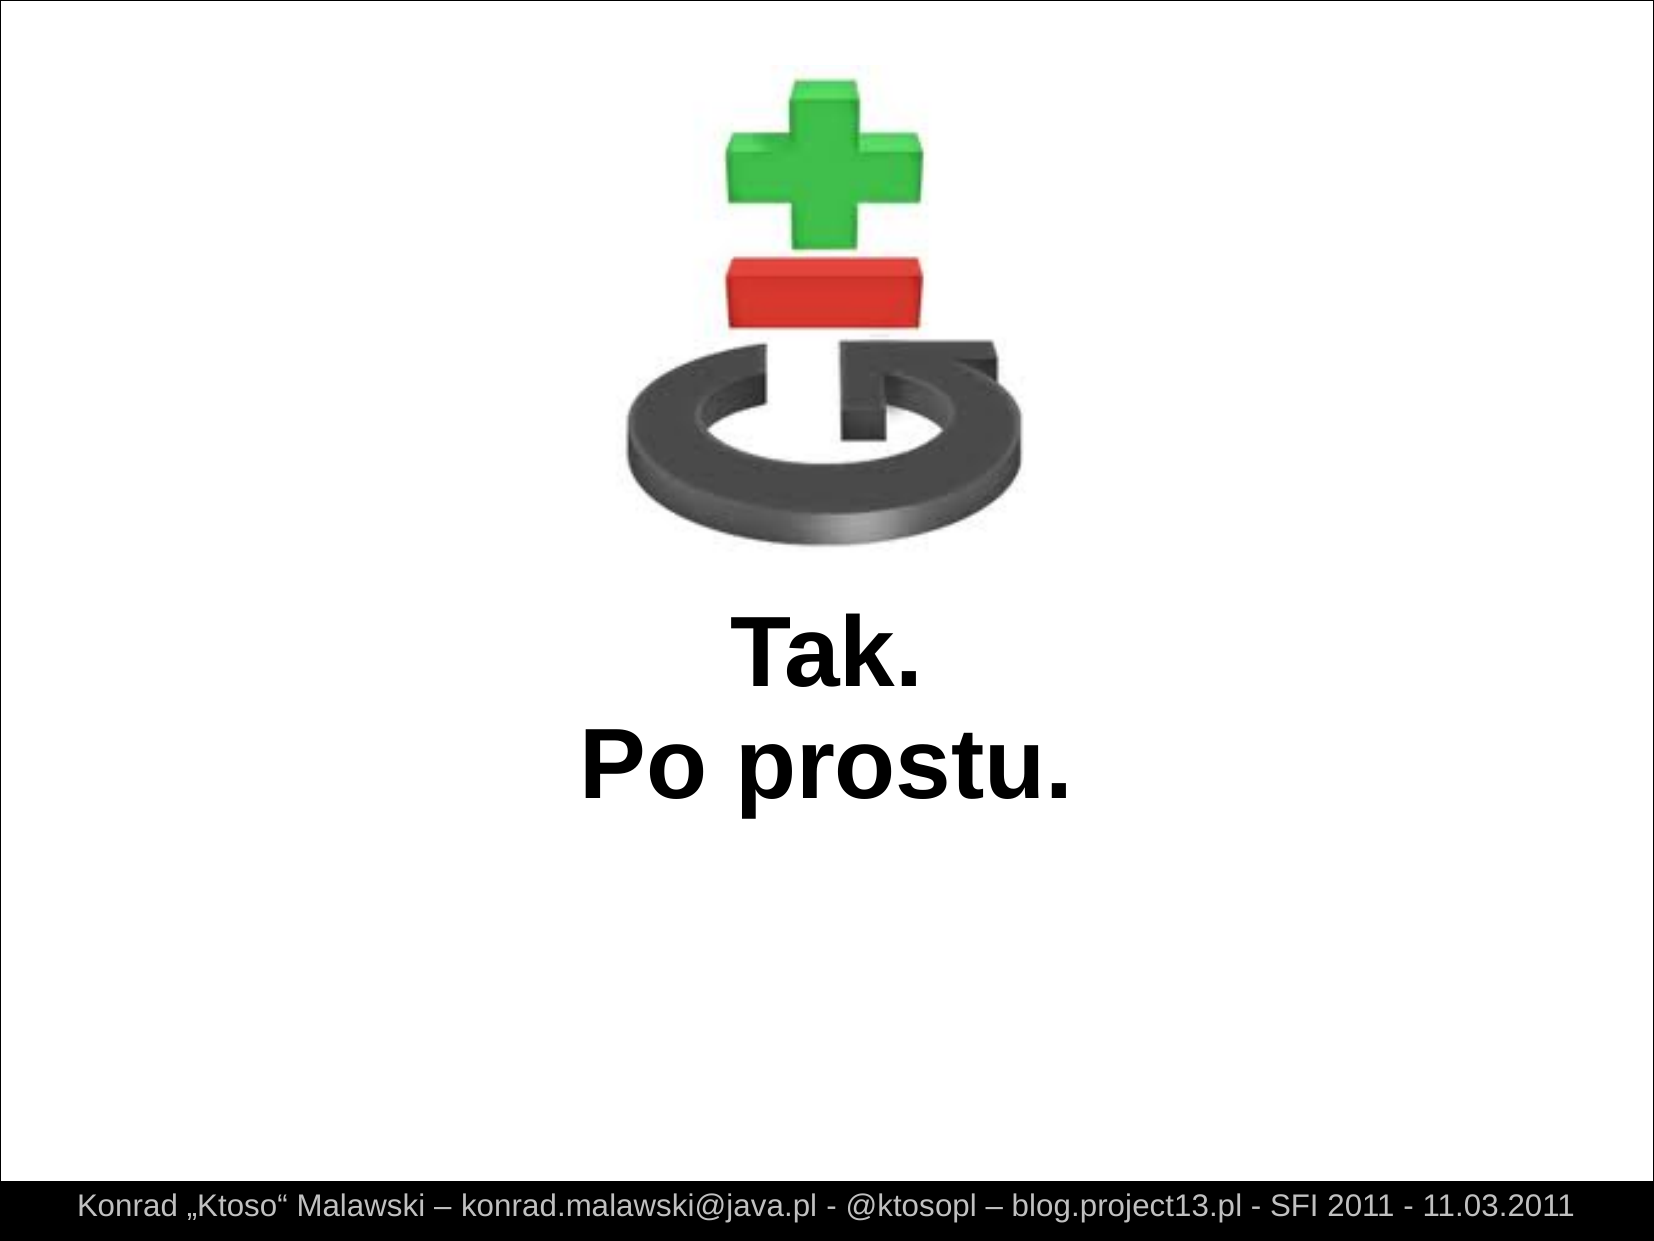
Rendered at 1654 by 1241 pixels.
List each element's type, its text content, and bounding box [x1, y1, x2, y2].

picture [578, 65, 1075, 562]
text_box Tak. Po prostu. [501, 588, 1152, 827]
text_box Konrad „Ktoso“ Malawski – konrad.malawski@java.pl - @ktosopl – blog.project13.pl - SFI 2011 - 11.03.2011 [0, 1181, 1654, 1238]
